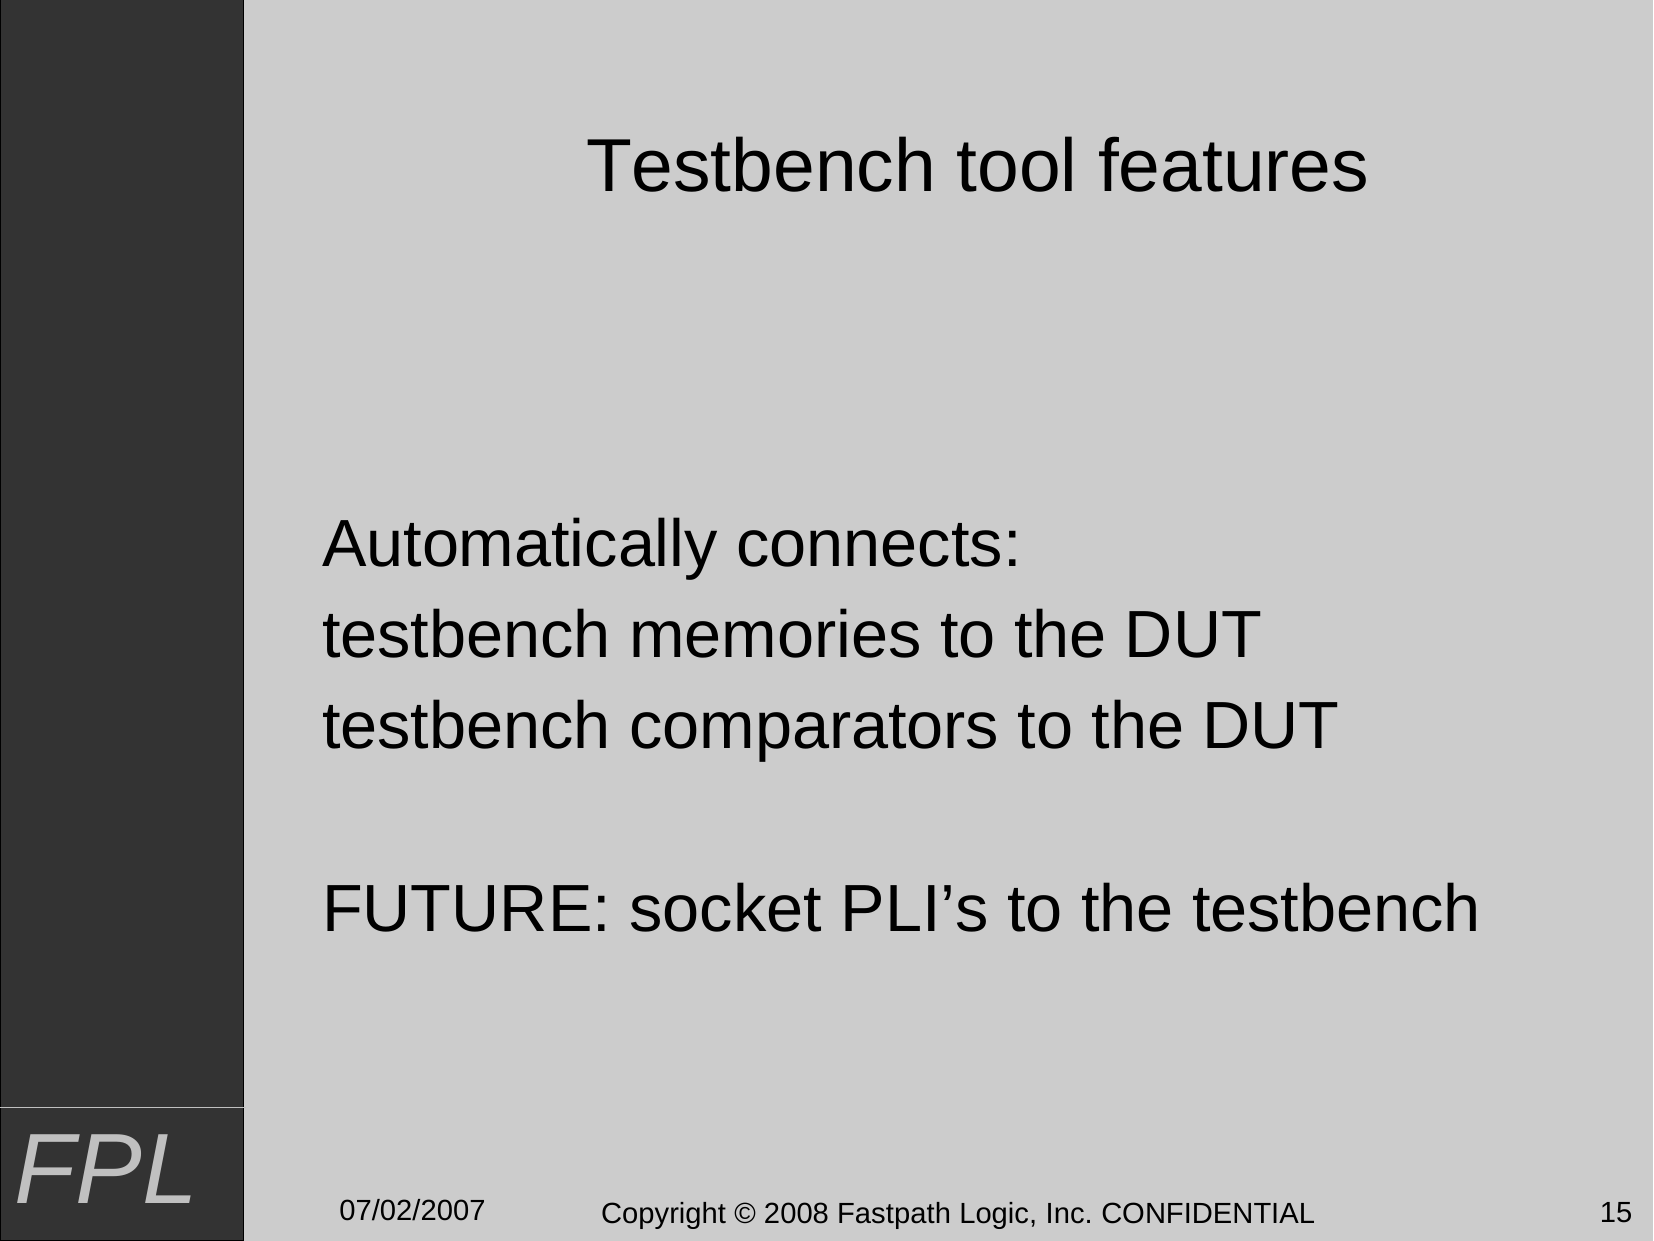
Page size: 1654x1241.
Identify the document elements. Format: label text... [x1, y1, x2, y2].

title Testbench tool features [426, 57, 1529, 272]
subtitle Automatically connects: testbench memories to the DUT testbench comparators to the DUT FUTURE: socket PLI’s to the testbench [322, 272, 1634, 1179]
